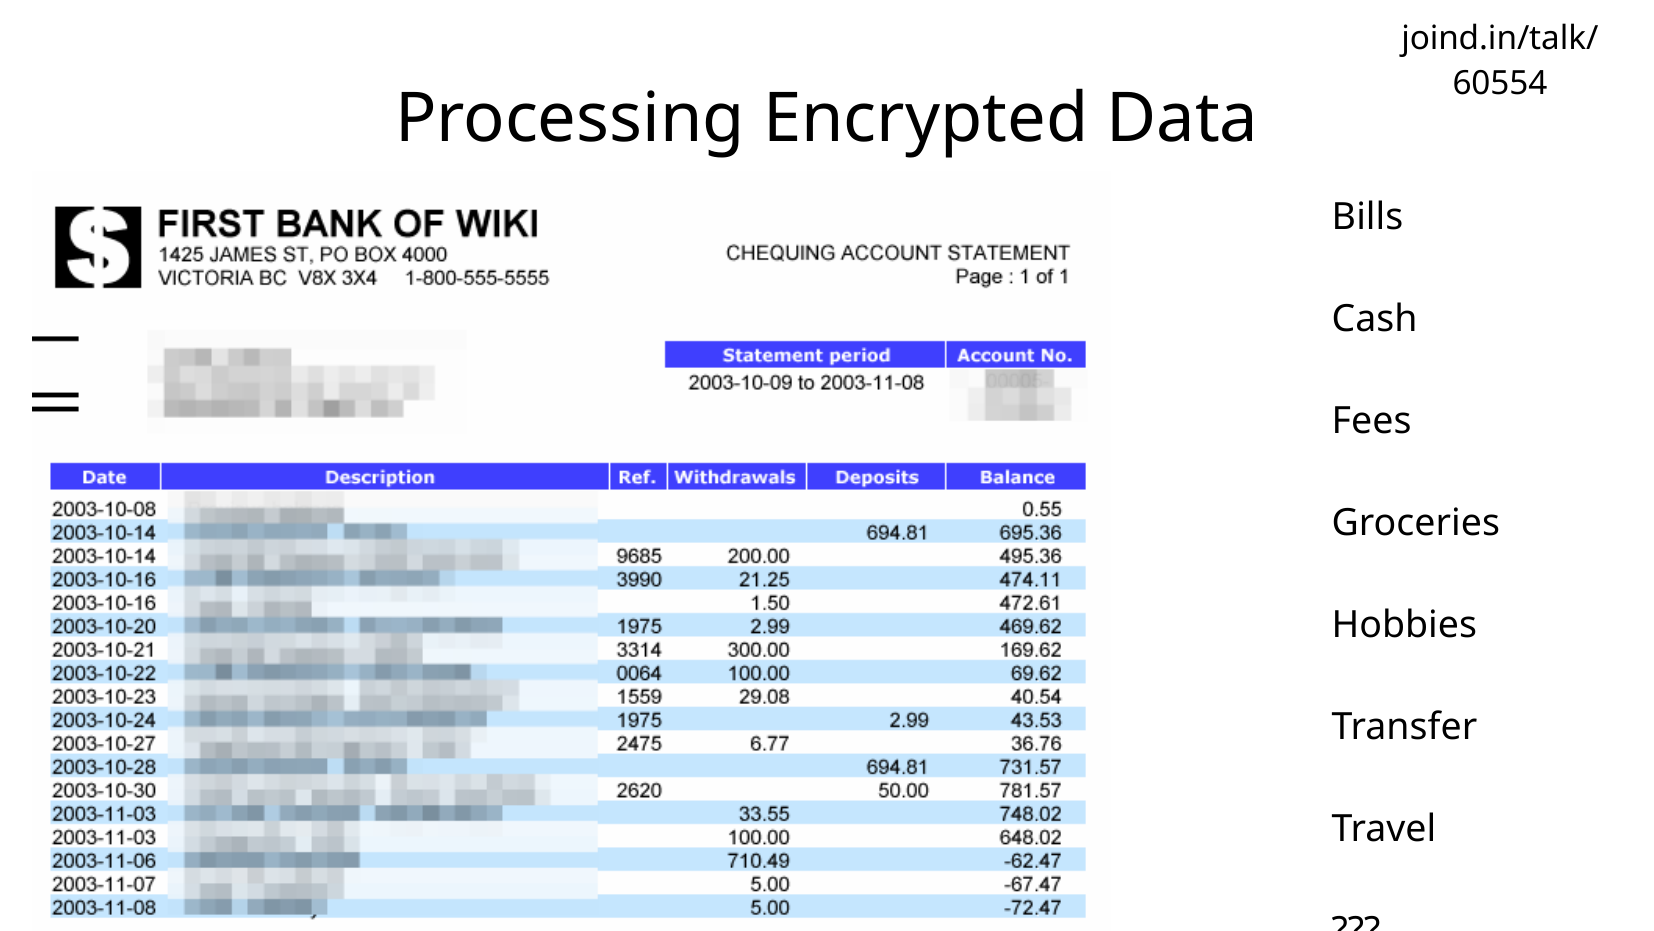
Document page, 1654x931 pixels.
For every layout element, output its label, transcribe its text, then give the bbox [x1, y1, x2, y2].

picture [32, 171, 1111, 931]
text_box Bills Cash Fees Groceries Hobbies Transfer Travel ??? [1311, 176, 1630, 848]
title Processing Encrypted Data [82, 37, 1571, 193]
